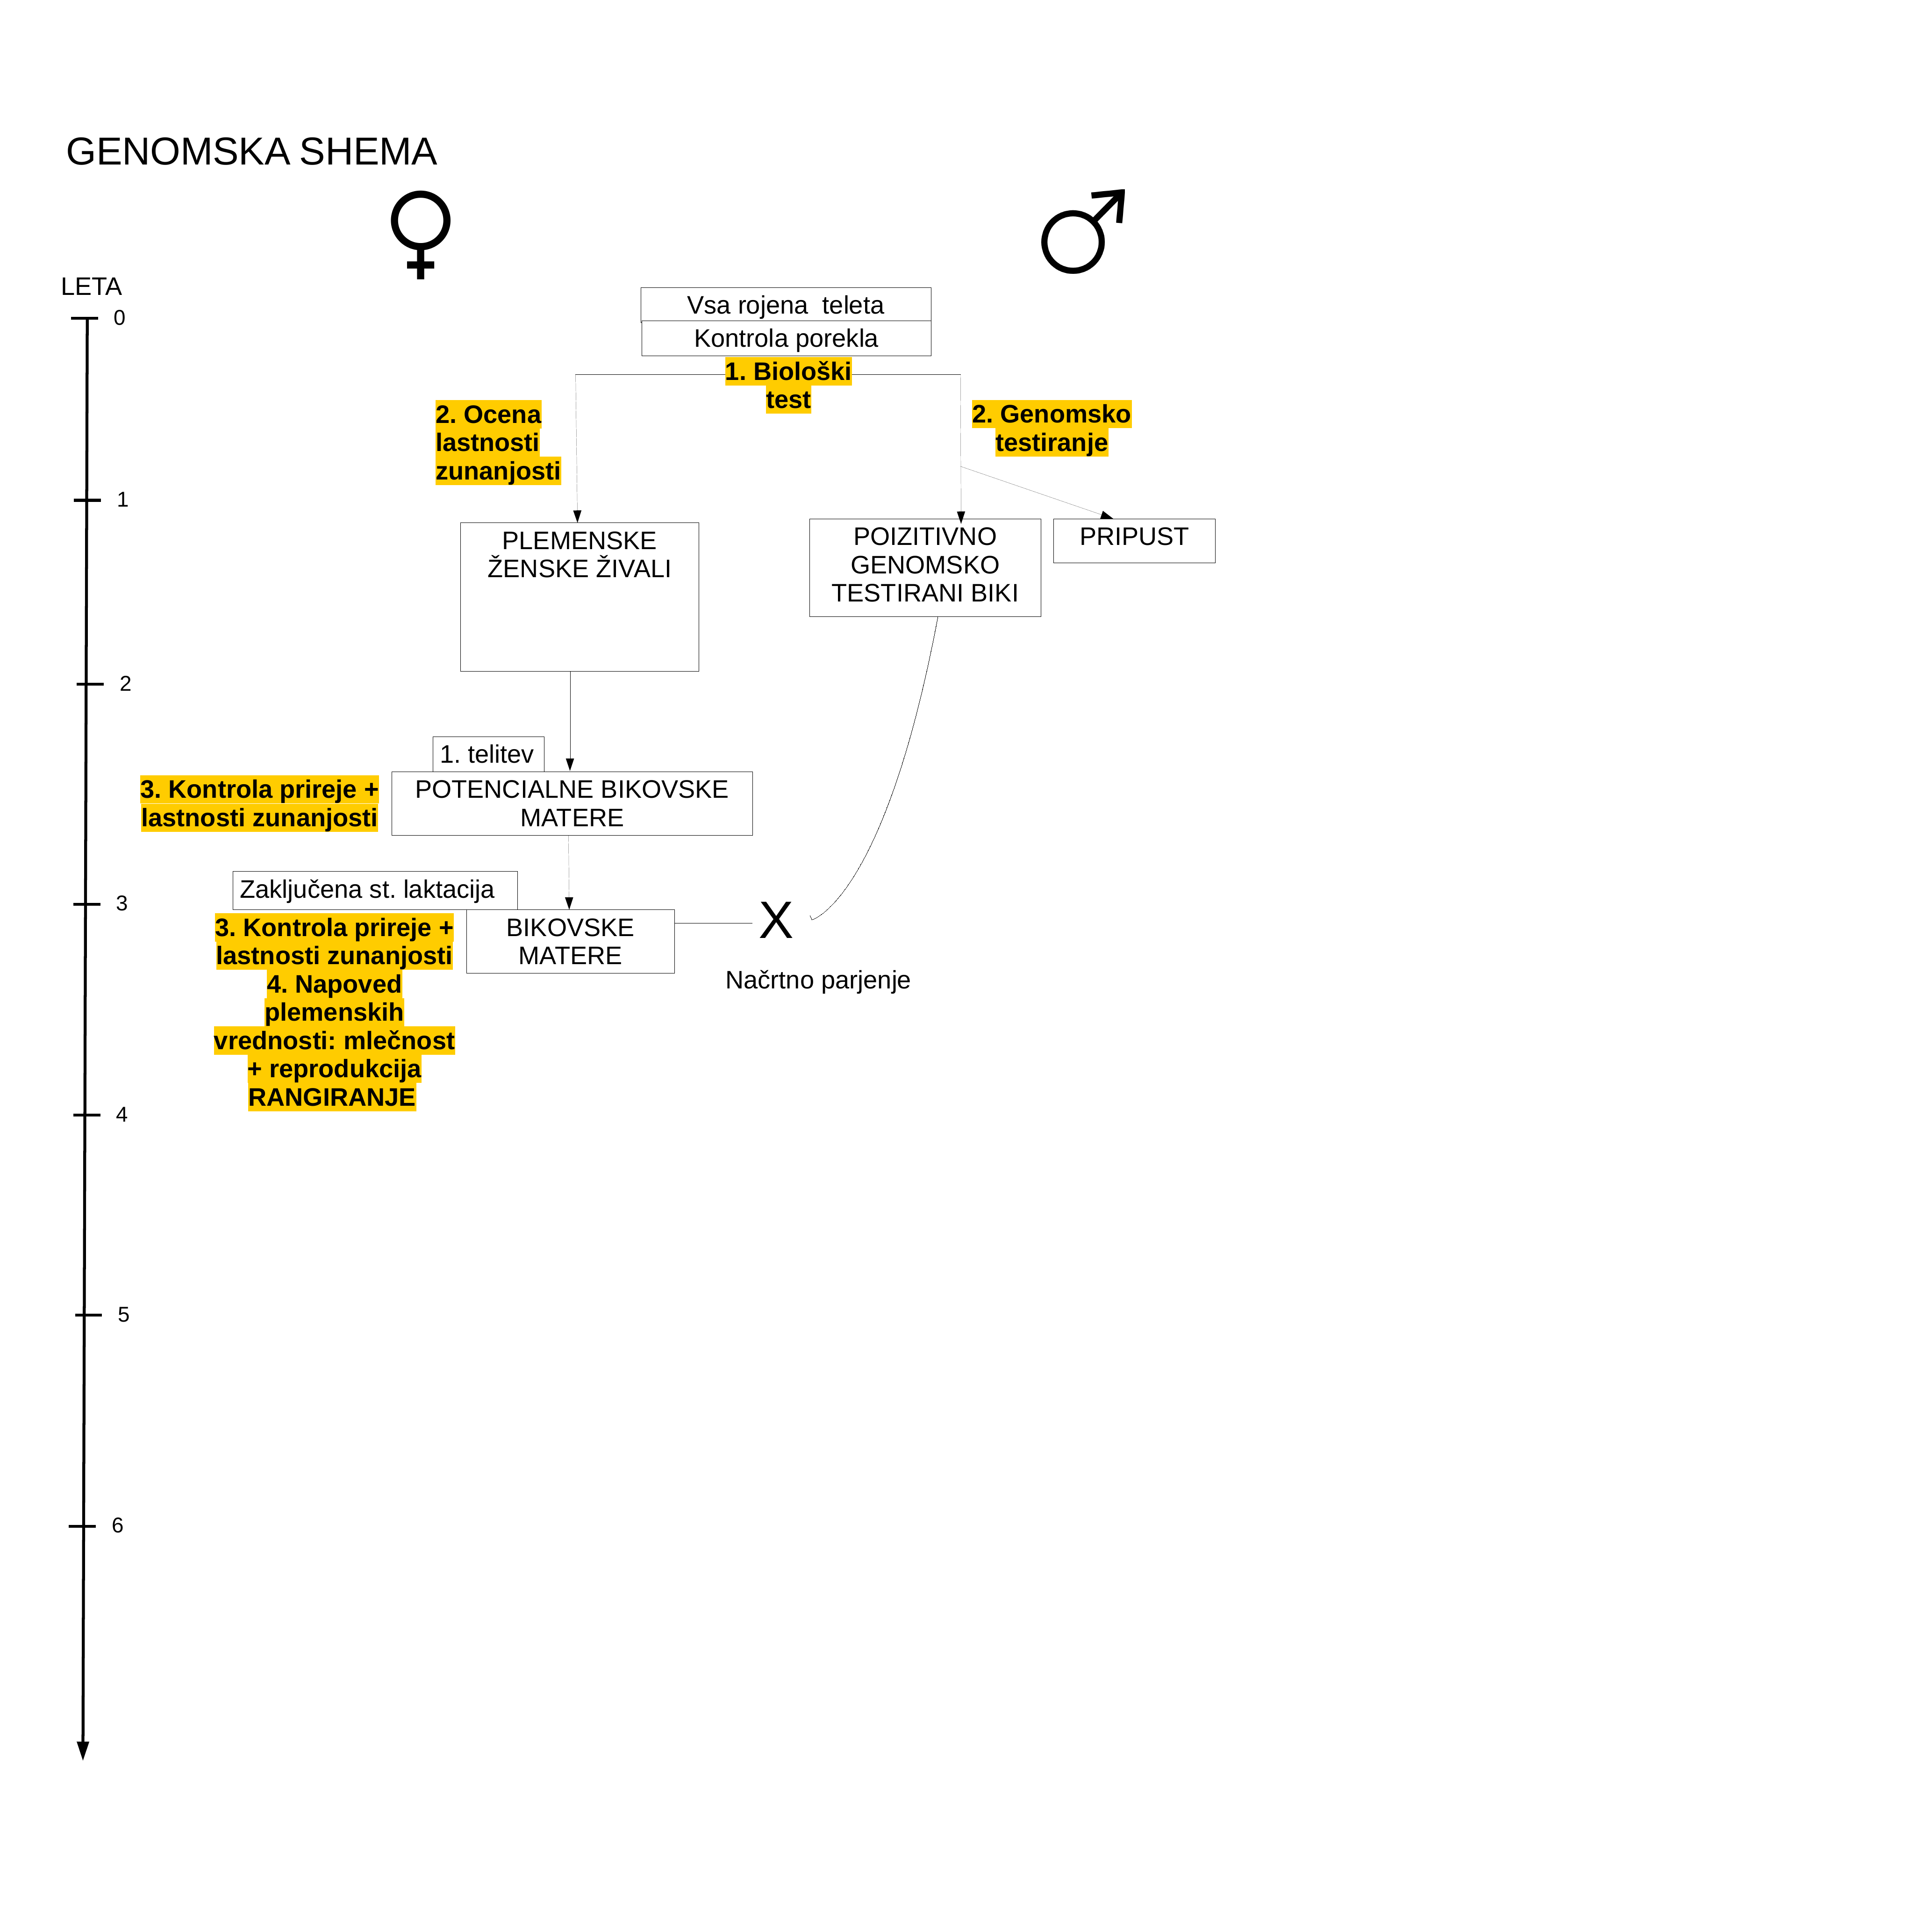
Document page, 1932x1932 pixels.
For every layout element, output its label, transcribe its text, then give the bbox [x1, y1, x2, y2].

picture [367, 181, 474, 288]
text_box POIZITIVNO GENOMSKO TESTIRANI BIKI [809, 519, 1041, 617]
text_box Kontrola porekla [642, 321, 931, 356]
text_box Zaključena st. laktacija [233, 871, 518, 910]
text_box BIKOVSKE MATERE [467, 909, 675, 973]
text_box 3 [109, 887, 155, 919]
text_box 5 [111, 1299, 157, 1330]
text_box Načrtno parjenje [708, 962, 930, 1068]
text_box PLEMENSKE ŽENSKE ŽIVALI [460, 522, 699, 672]
text_box LETA [54, 269, 197, 307]
text_box POTENCIALNE BIKOVSKE MATERE [392, 772, 753, 836]
text_box 1. telitev [433, 737, 544, 772]
text_box X [752, 887, 810, 953]
text_box 3. Kontrola prireje + lastnosti zunanjosti 4. Napoved plemenskih vrednosti: mlečnost + reprodukcija RANGIRANJE [202, 909, 467, 1115]
text_box PRIPUST [1053, 519, 1216, 563]
text_box 0 [107, 307, 152, 333]
text_box Vsa rojena teleta [641, 287, 931, 323]
text_box 4 [109, 1099, 155, 1130]
text_box 2. Ocena lastnosti zunanjosti [429, 396, 613, 488]
text_box 1. Biološki test [712, 356, 866, 417]
text_box 2 [113, 668, 158, 699]
picture [1041, 189, 1125, 274]
text_box 6 [105, 1510, 150, 1541]
text_box 3. Kontrola prireje + lastnosti zunanjosti [128, 772, 392, 836]
text_box 1 [110, 484, 155, 515]
text_box GENOMSKA SHEMA [59, 126, 1220, 181]
text_box 2. Genomsko testiranje [916, 396, 1188, 545]
